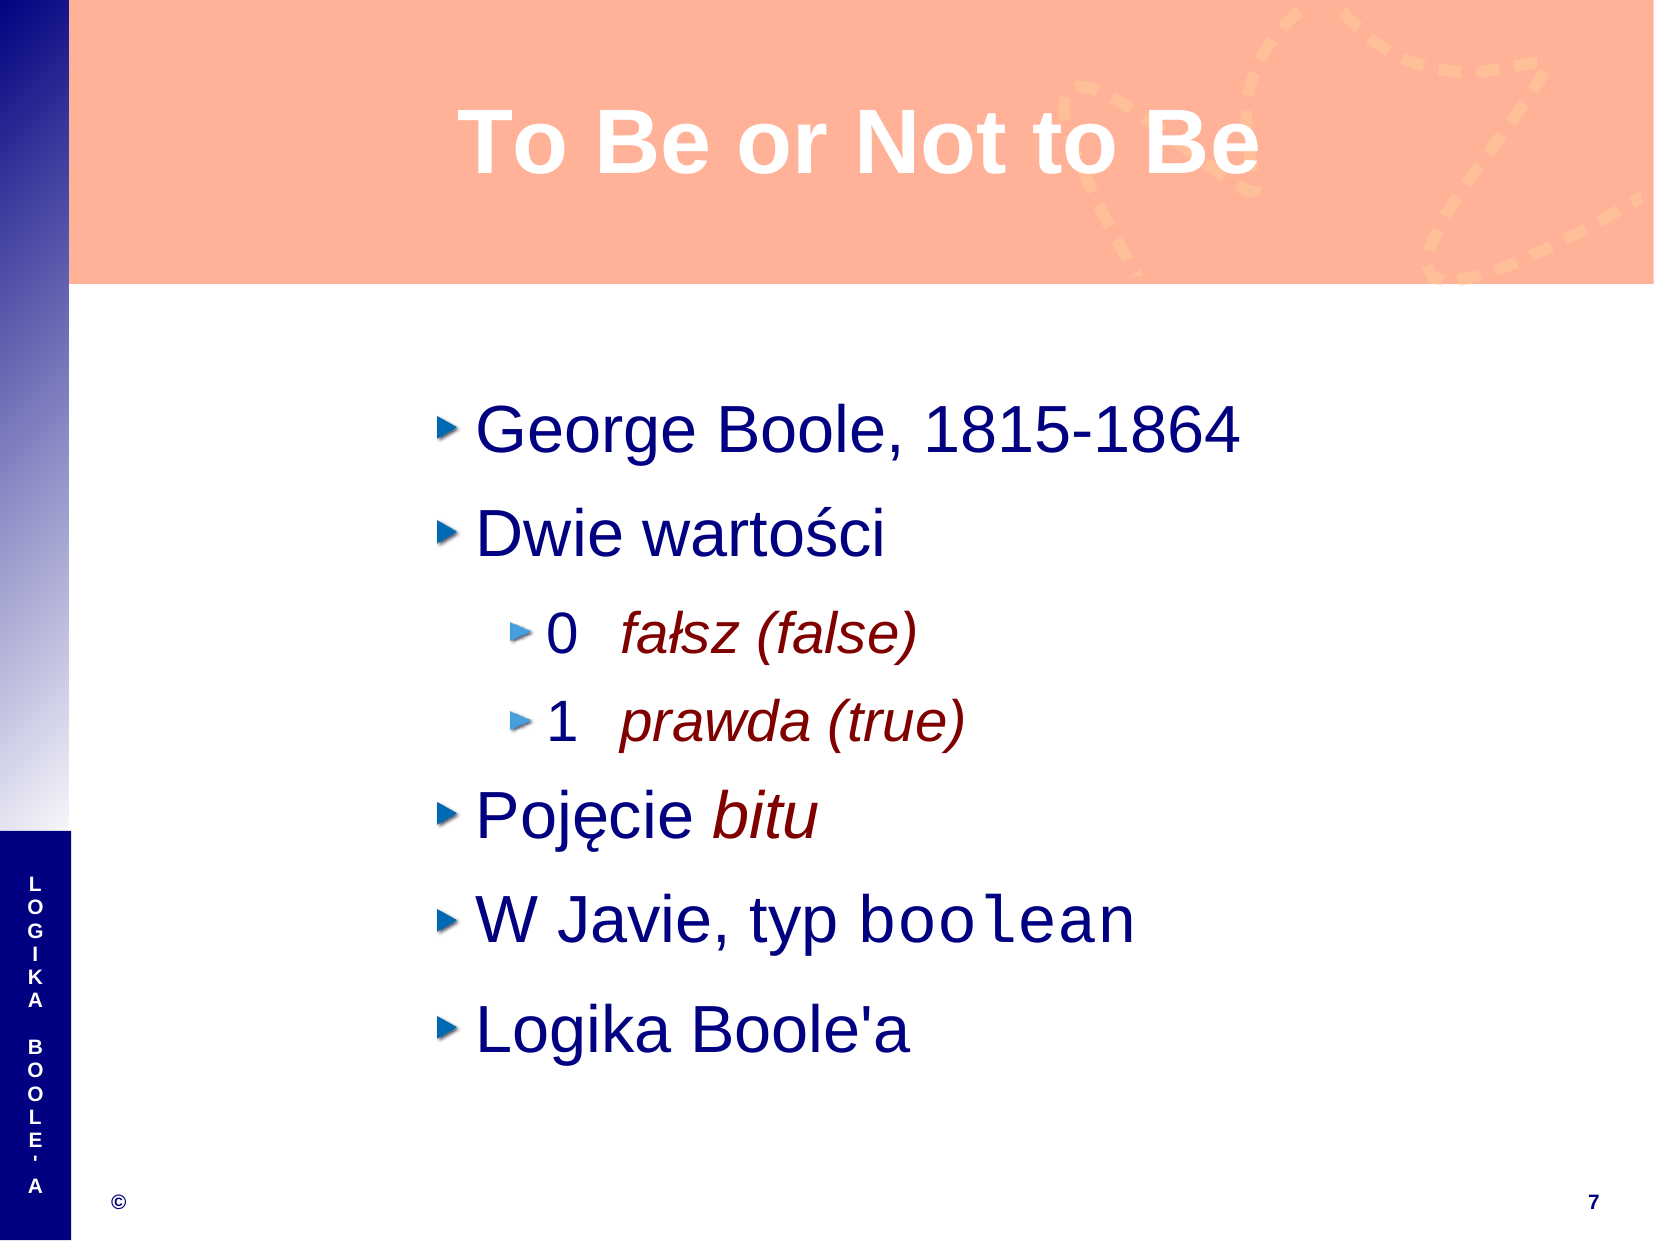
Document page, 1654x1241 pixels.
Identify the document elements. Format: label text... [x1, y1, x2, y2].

title To Be or Not to Be [103, 37, 1617, 246]
list George Boole, 1815-1864 Dwie wartości 0 fałsz (false) 1 prawda (true) Pojęcie bitu W Javie, typ boolean Logika Boole'a [404, 392, 1262, 1080]
text_box L O G I K A B O O L E ' A [0, 830, 71, 1241]
